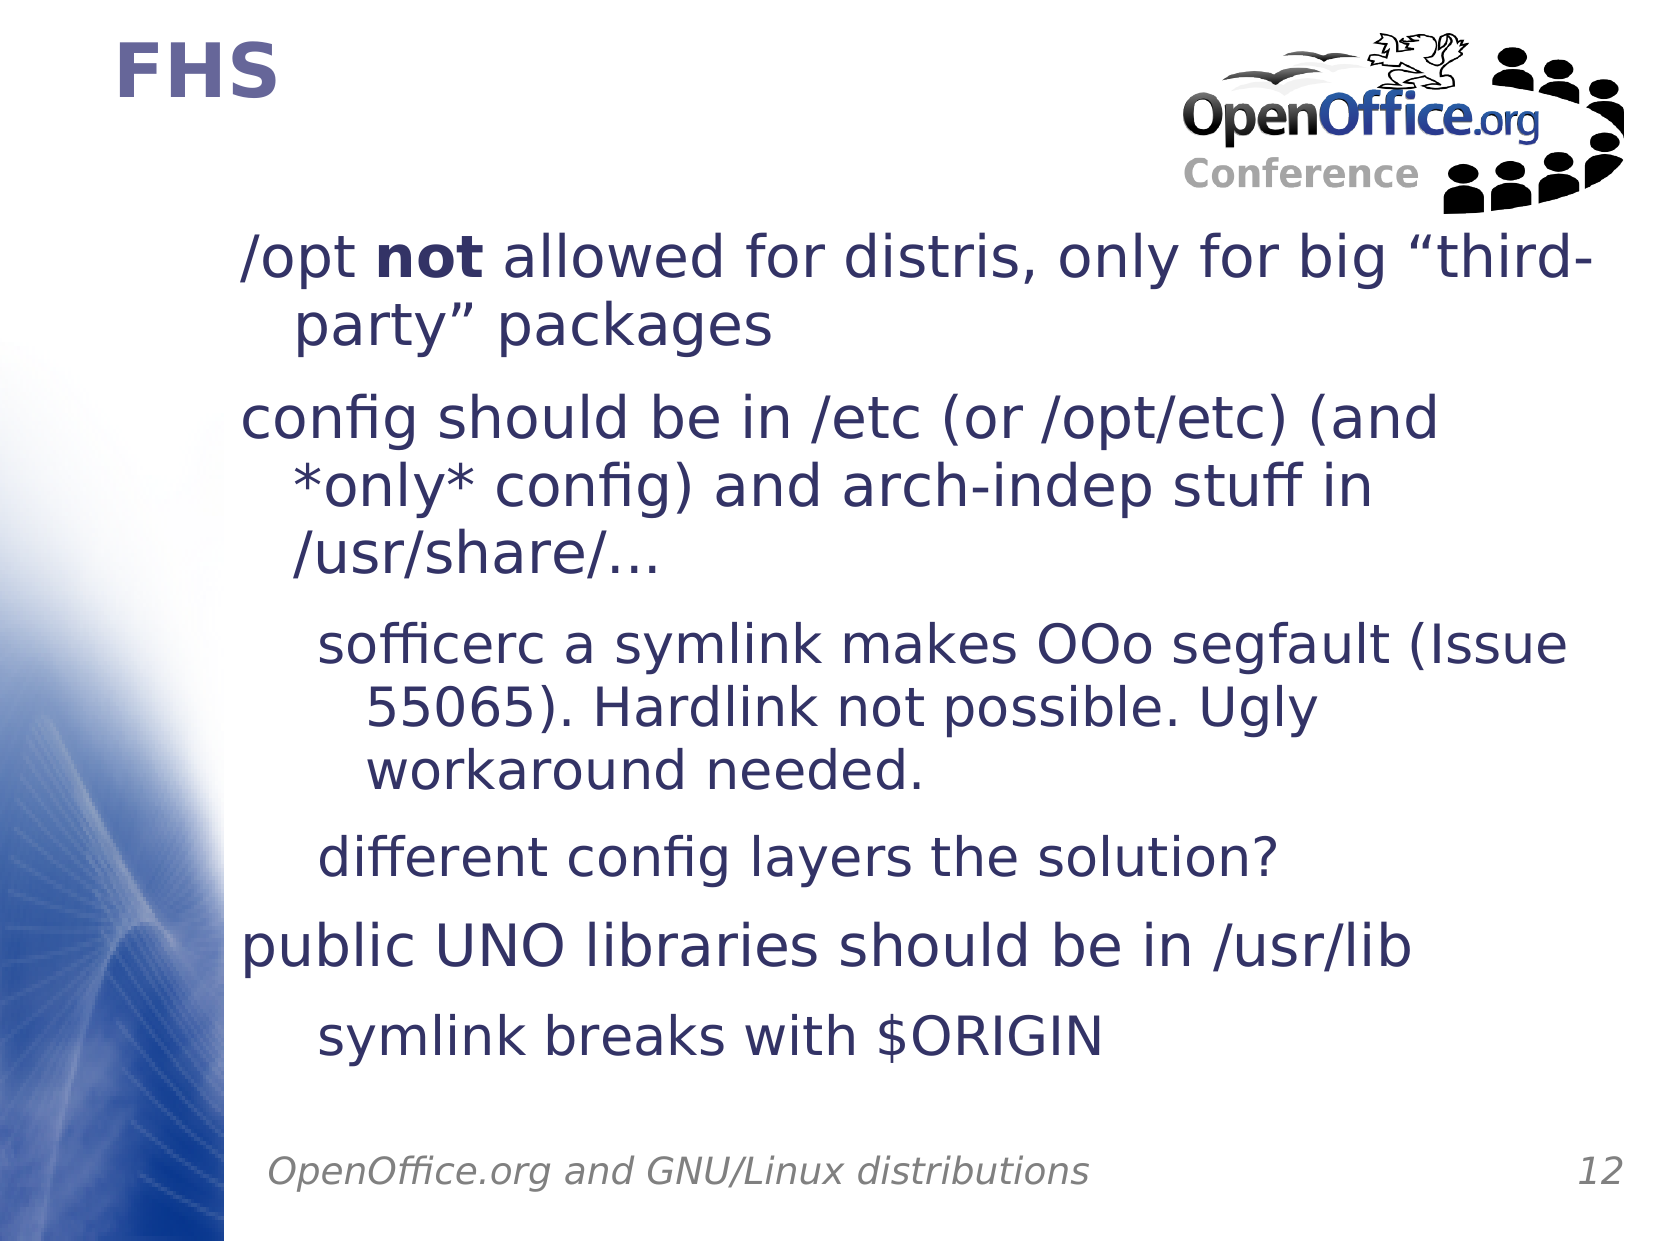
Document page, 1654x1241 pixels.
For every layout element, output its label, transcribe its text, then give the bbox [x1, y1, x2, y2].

title FHS [24, 22, 987, 121]
list /opt not allowed for distris, only for big “third-party” packages config should be in /etc (or /opt/etc) (and *only* config) and arch-indep stuff in /usr/share/... sofficerc a symlink makes OOo segfault (Issue 55065). Hardlink not possible. Ugly workaround needed. different config layers the solution? public UNO libraries should be in /usr/lib symlink breaks with $ORIGIN [223, 223, 1619, 1118]
picture [1183, 33, 1624, 214]
picture [0, 0, 224, 1241]
